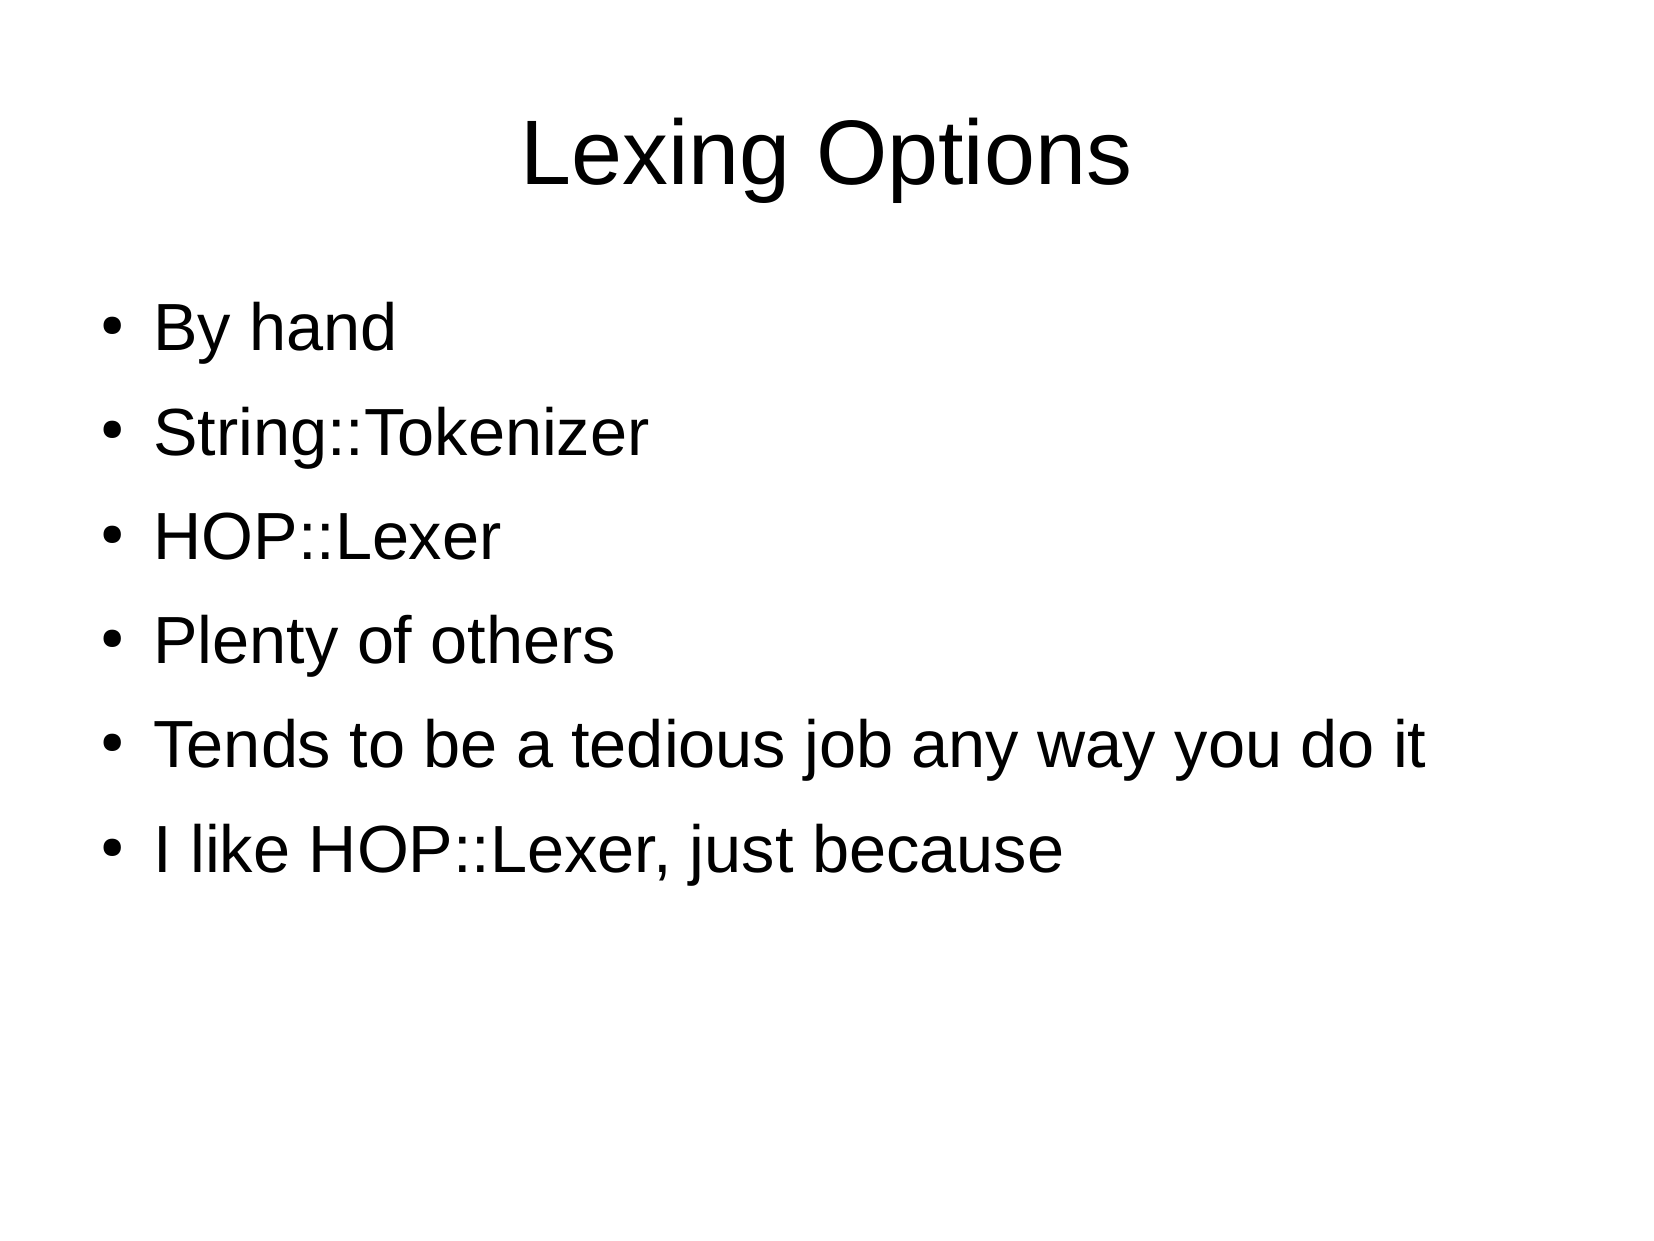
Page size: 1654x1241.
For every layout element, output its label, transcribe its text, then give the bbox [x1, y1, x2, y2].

list By hand String::Tokenizer HOP::Lexer Plenty of others Tends to be a tedious job any way you do it I like HOP::Lexer, just because [82, 290, 1538, 1010]
title Lexing Options [82, 49, 1571, 257]
